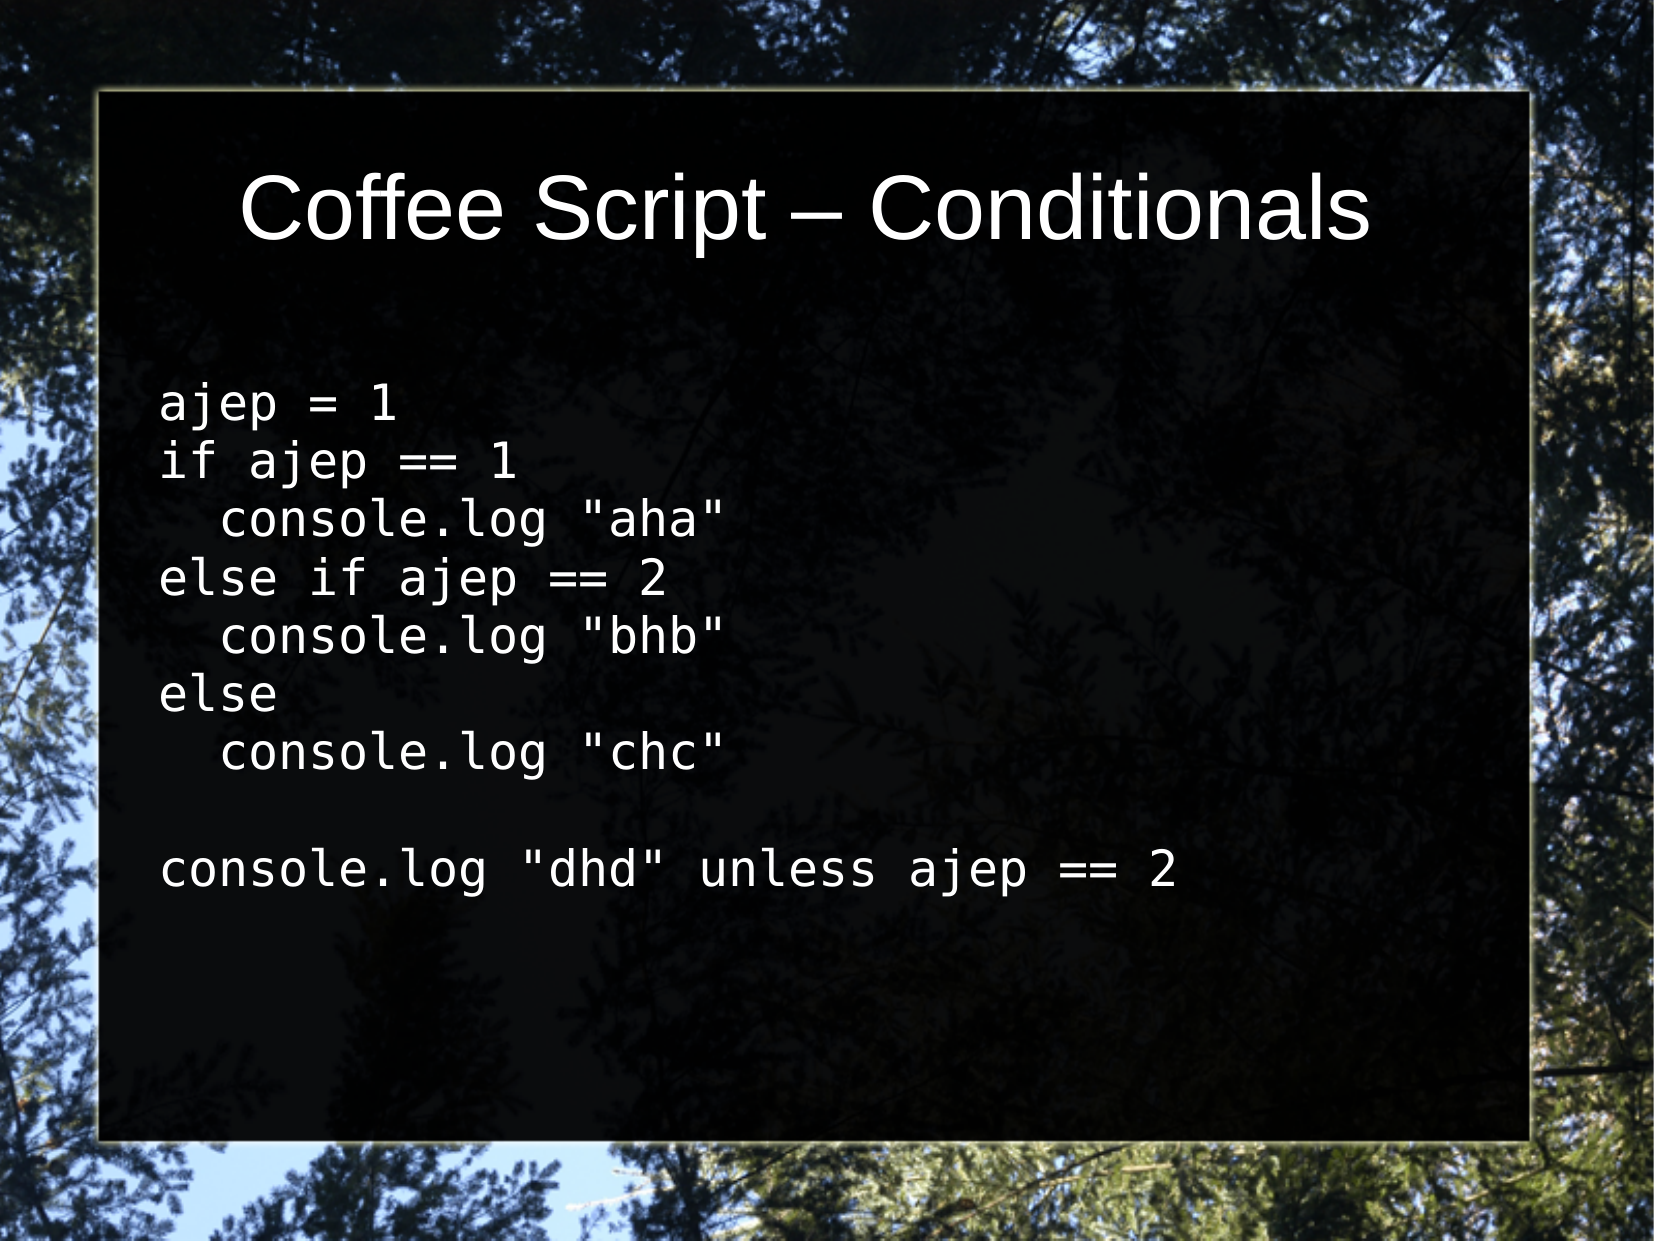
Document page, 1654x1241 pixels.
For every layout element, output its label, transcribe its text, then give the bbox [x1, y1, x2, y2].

subtitle ajep = 1 if ajep == 1 console.log "aha" else if ajep == 2 console.log "bhb" else console.log "chc" console.log "dhd" unless ajep == 2 [158, 285, 1606, 1104]
picture [0, 0, 1654, 1241]
title Coffee Script – Conditionals [83, 123, 1531, 292]
